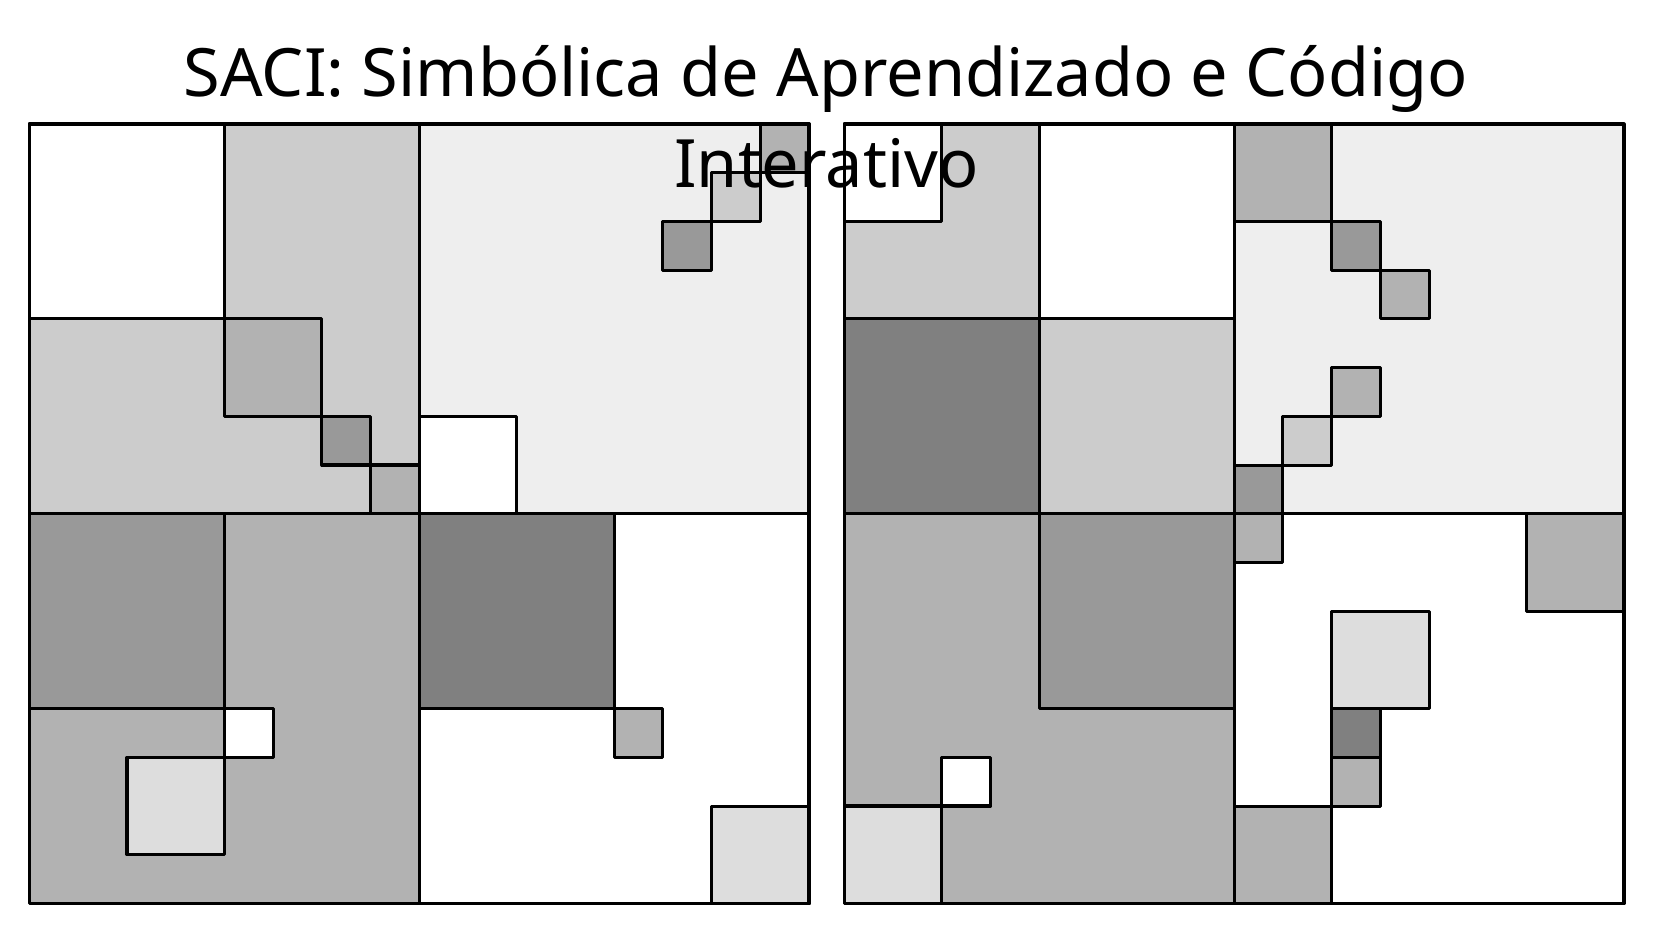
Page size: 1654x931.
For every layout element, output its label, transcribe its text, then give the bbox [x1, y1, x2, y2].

text_box SACI: Simbólica de Aprendizado e Código Interativo [29, 18, 1625, 253]
text_box [844, 253, 1625, 904]
text_box [29, 253, 810, 904]
